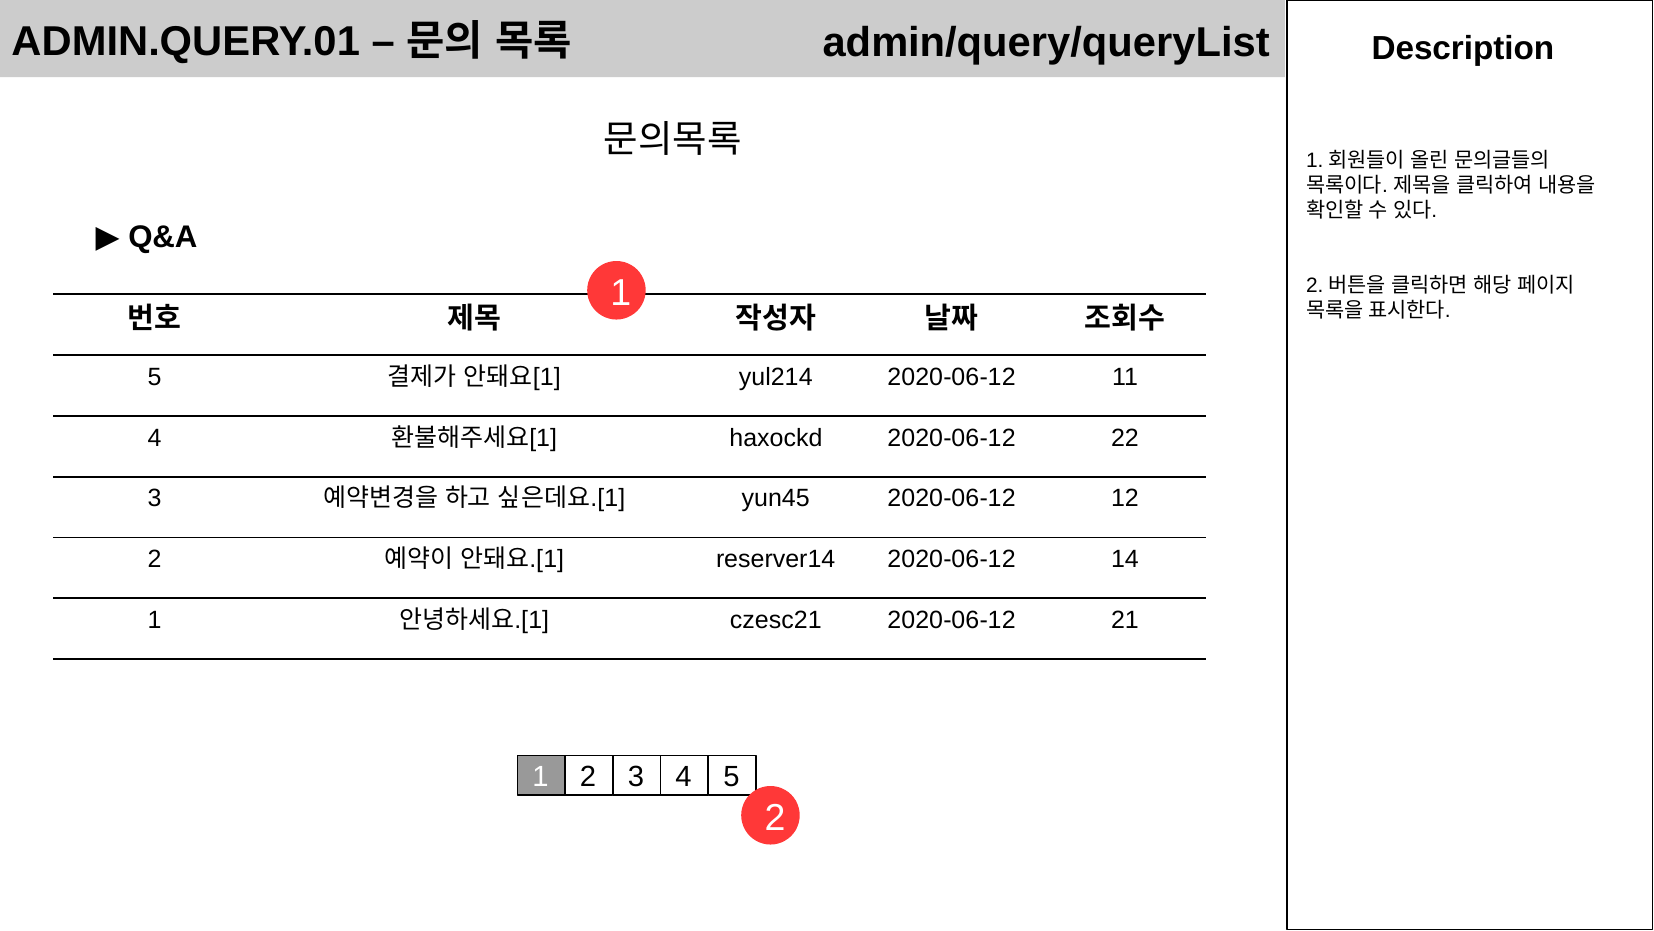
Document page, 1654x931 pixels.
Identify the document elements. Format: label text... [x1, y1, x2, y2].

table_cell 예약이 안돼요.[1] [256, 538, 692, 597]
text_box 2 [565, 755, 613, 796]
text_box 1 [587, 261, 646, 320]
text_box Description [1291, 18, 1635, 78]
table_cell 21 [1044, 599, 1206, 658]
text_box 1. 회원들이 올린 문의글들의 목록이다. 제목을 클릭하여 내용을 확인할 수 있다. 2. 버튼을 클릭하면 해당 페이지 목록을 표시한다. [1291, 0, 1641, 923]
table_cell haxockd [692, 417, 860, 476]
table_cell 3 [53, 478, 256, 537]
table_header 번호 [53, 295, 256, 354]
table_cell yun45 [692, 478, 860, 537]
text_box 2 [741, 786, 800, 845]
table_cell 환불해주세요[1] [256, 417, 692, 476]
table_cell 2020-06-12 [860, 417, 1044, 476]
table_cell czesc21 [692, 599, 860, 658]
table_cell reserver14 [692, 538, 860, 597]
table_cell 2020-06-12 [860, 599, 1044, 658]
text_box 4 [660, 755, 708, 796]
table_cell 안녕하세요.[1] [256, 599, 692, 658]
text_box 3 [613, 755, 660, 796]
table_cell 5 [53, 356, 256, 415]
text_box admin/query/queryList [701, 0, 1285, 78]
table_header 제목 [256, 295, 692, 354]
table_cell 예약변경을 하고 싶은데요.[1] [256, 478, 692, 537]
table_cell 2020-06-12 [860, 478, 1044, 537]
table_cell 22 [1044, 417, 1206, 476]
text_box 5 [708, 755, 756, 796]
table_cell 2020-06-12 [860, 538, 1044, 597]
table_header 작성자 [692, 295, 860, 354]
table_cell 2 [53, 538, 256, 597]
table_cell yul214 [692, 356, 860, 415]
text_box 1 [517, 755, 565, 796]
table_header 날짜 [860, 295, 1044, 354]
table_header 조회수 [1044, 295, 1206, 354]
text_box 문의목록 [549, 107, 797, 165]
table_cell 4 [53, 417, 256, 476]
text_box ADMIN.QUERY.01 – 문의 목록 [0, 0, 701, 78]
table_cell 2020-06-12 [860, 356, 1044, 415]
table_cell 12 [1044, 478, 1206, 537]
text_box ▶ Q&A [80, 208, 343, 261]
table_cell 결제가 안돼요[1] [256, 356, 692, 415]
table_cell 11 [1044, 356, 1206, 415]
text_box [1287, 0, 1653, 930]
table_cell 1 [53, 599, 256, 658]
table_cell 14 [1044, 538, 1206, 597]
